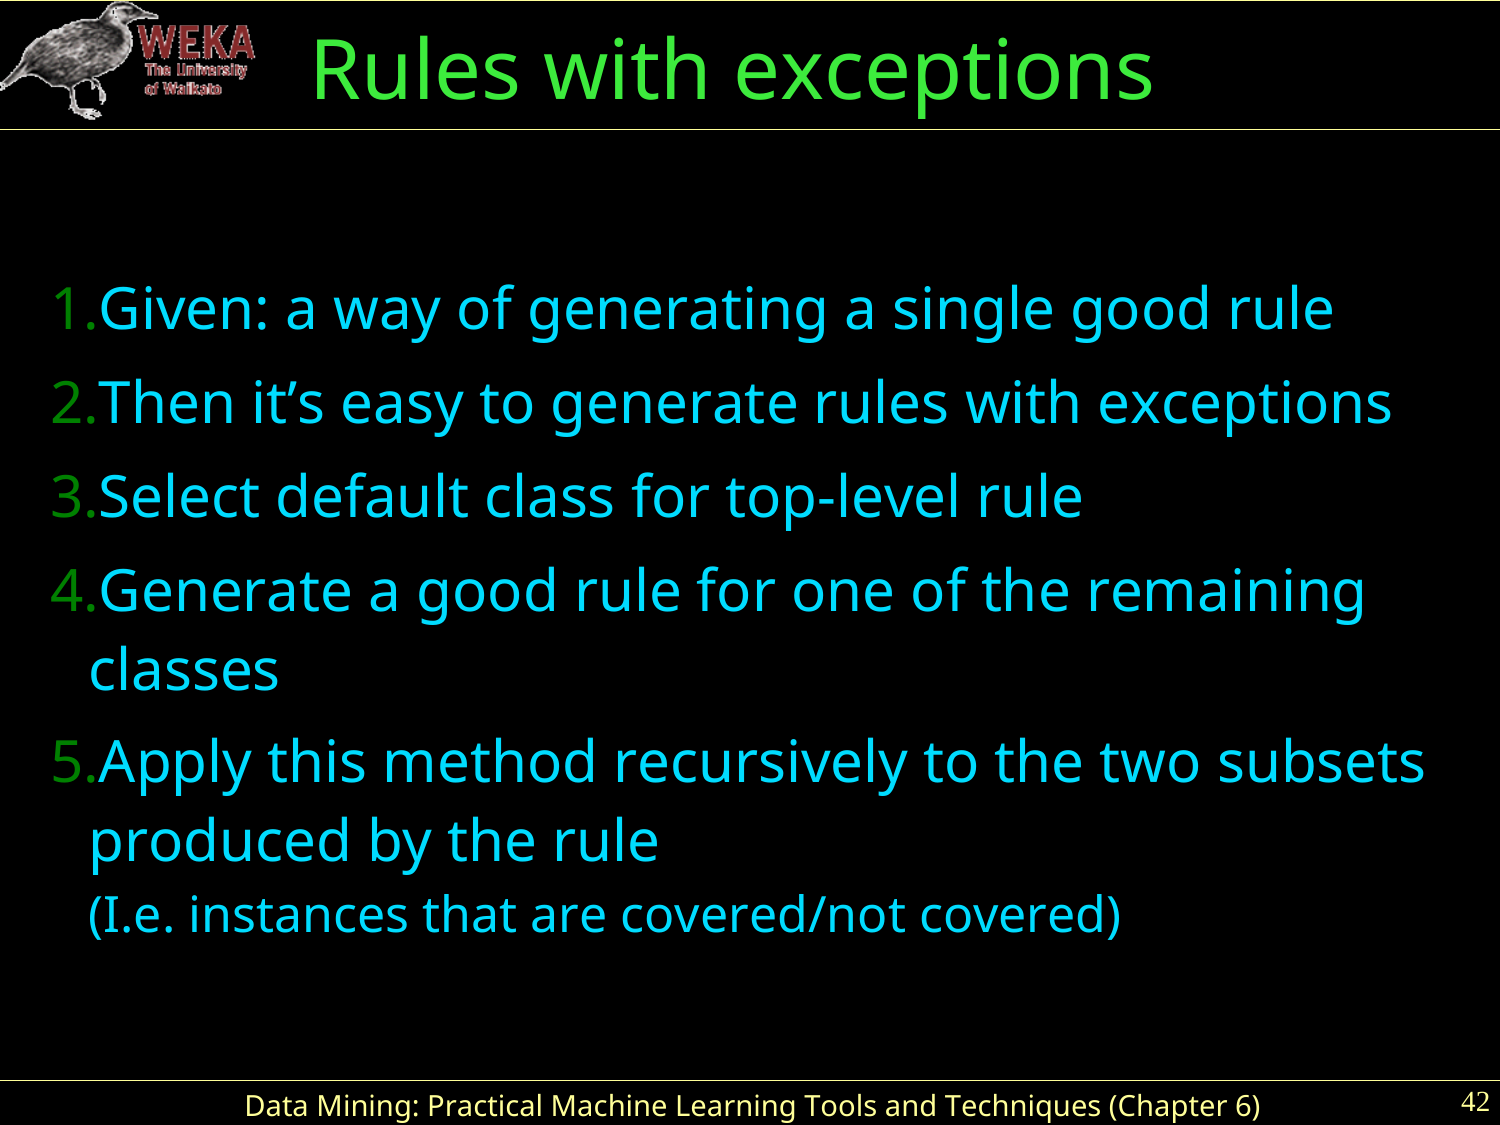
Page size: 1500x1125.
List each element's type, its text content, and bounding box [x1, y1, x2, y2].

picture [0, 1, 266, 129]
title Rules with exceptions [295, 0, 1500, 148]
list Given: a way of generating a single good rule Then it’s easy to generate rules with exceptions Select default class for top-level rule Generate a good rule for one of the remaining classes Apply this method recursively to the two subsets produced by the rule (I.e. instances that are covered/not covered) [0, 260, 1500, 936]
